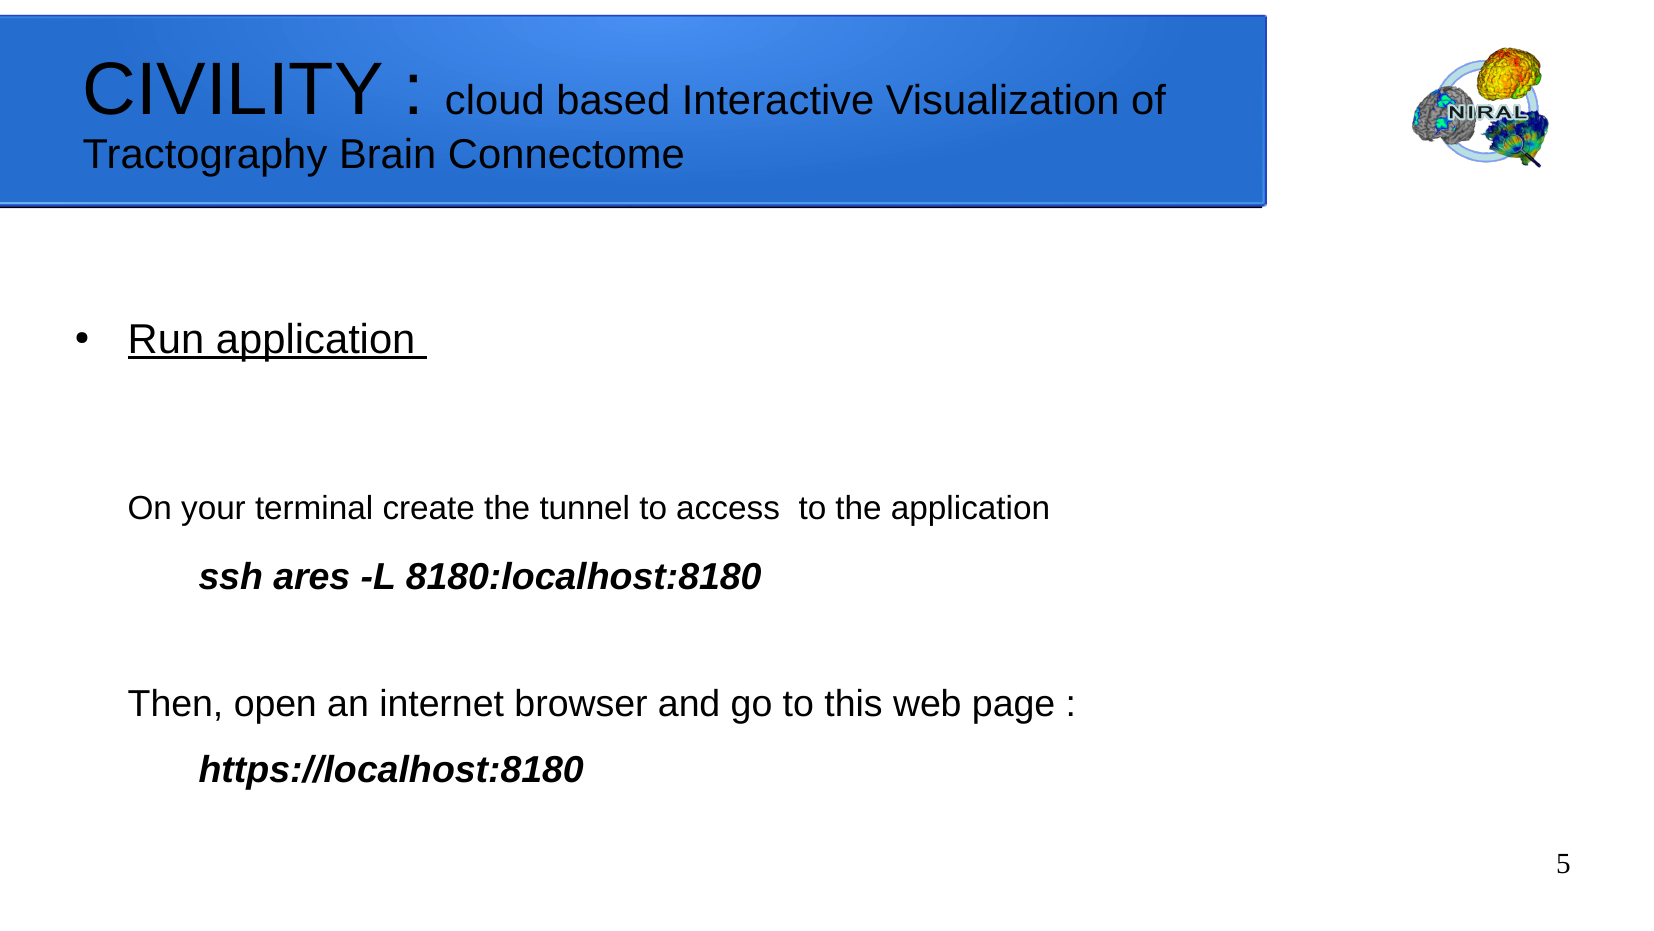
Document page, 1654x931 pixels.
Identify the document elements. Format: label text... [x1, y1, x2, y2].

picture [1395, 20, 1576, 196]
title CIVILITY : cloud based Interactive Visualization of Tractography Brain Connectome [82, 35, 1235, 189]
picture [0, 13, 1270, 212]
list Run application On your terminal create the tunnel to access to the application ssh ares -L 8180:localhost:8180 Then, open an internet browser and go to this web page : https://localhost:8180 [56, 316, 1546, 796]
